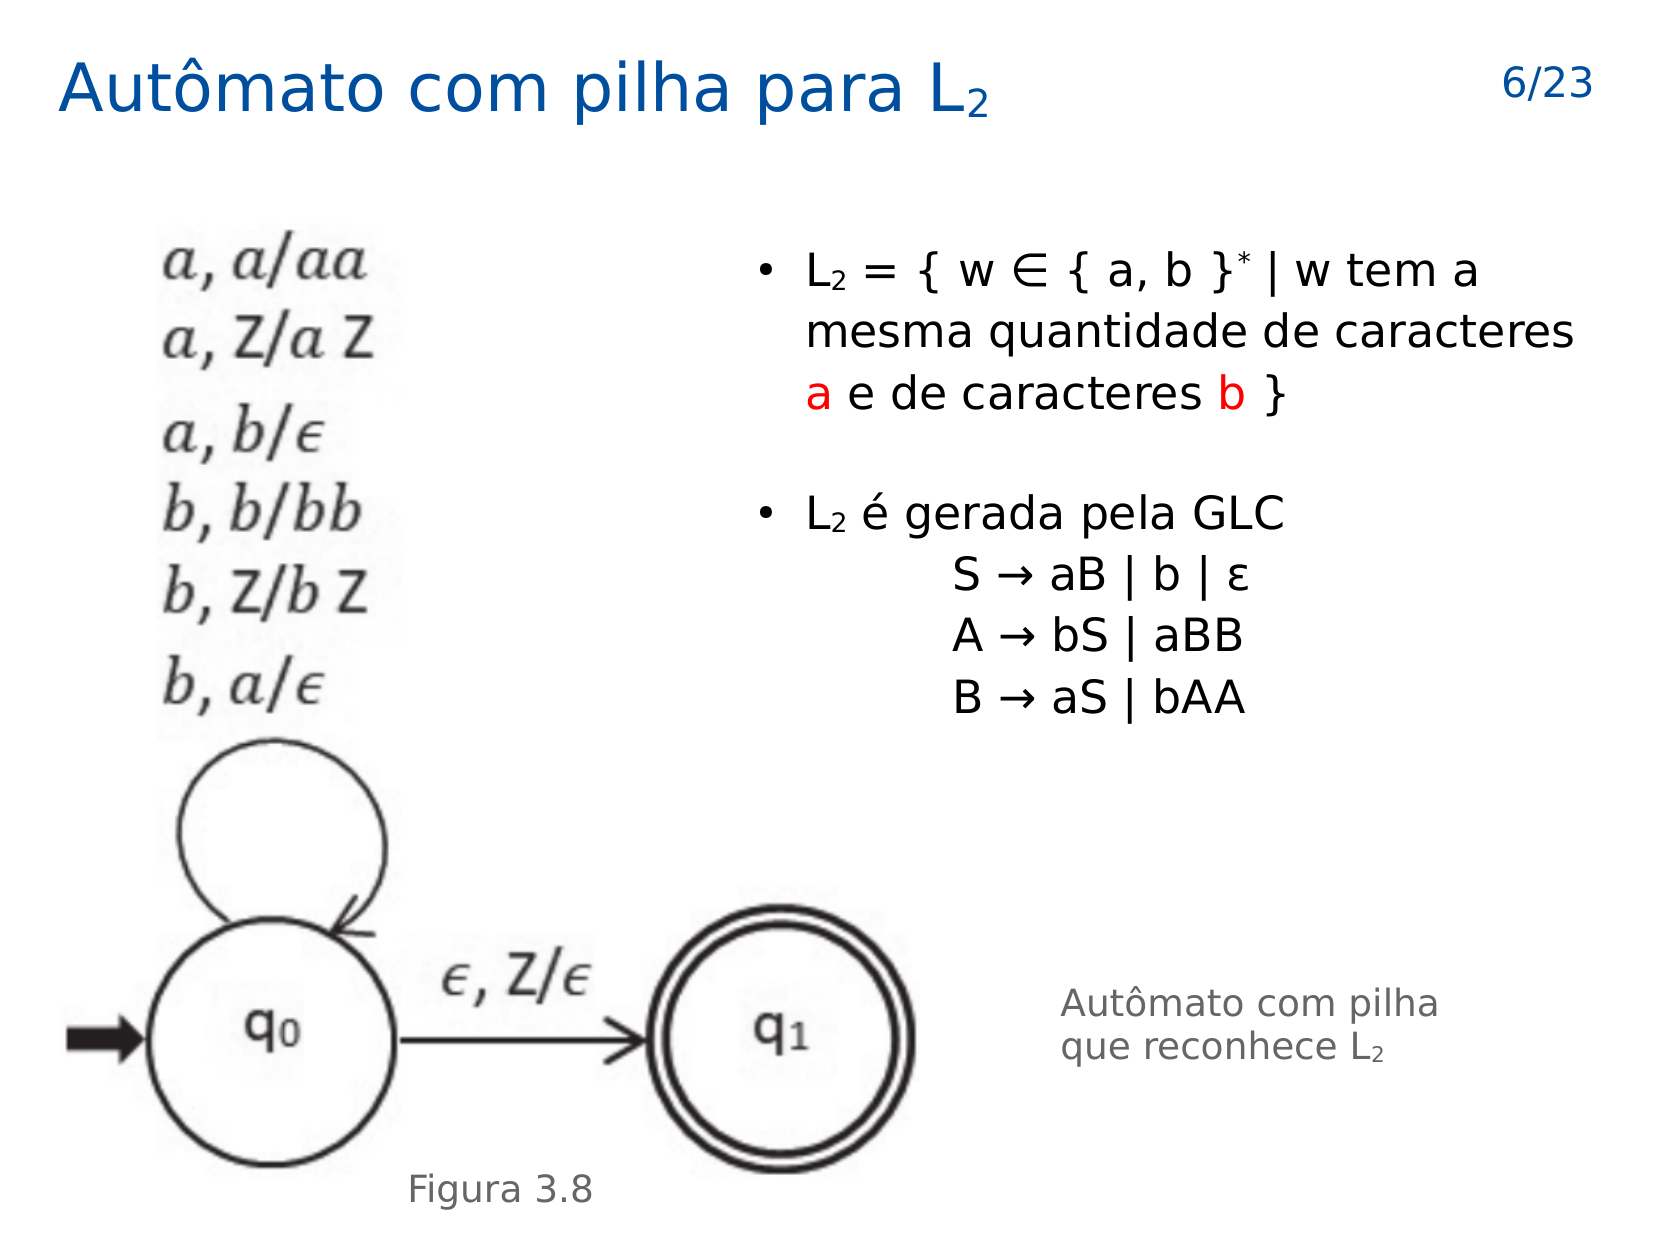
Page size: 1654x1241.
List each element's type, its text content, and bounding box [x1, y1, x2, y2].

text_box Autômato com pilha que reconhece L2 [1045, 973, 1527, 1086]
title Autômato com pilha para L2 [59, 29, 1625, 148]
list L2 = { w ∈ { a, b }* | w tem a mesma quantidade de caracteres a e de caracteres b } L2 é gerada pela GLC S → aB | b | ε A → bS | aBB B → aS | bAA [757, 236, 1614, 825]
picture [59, 223, 920, 1182]
text_box Figura 3.8 [392, 1160, 679, 1231]
